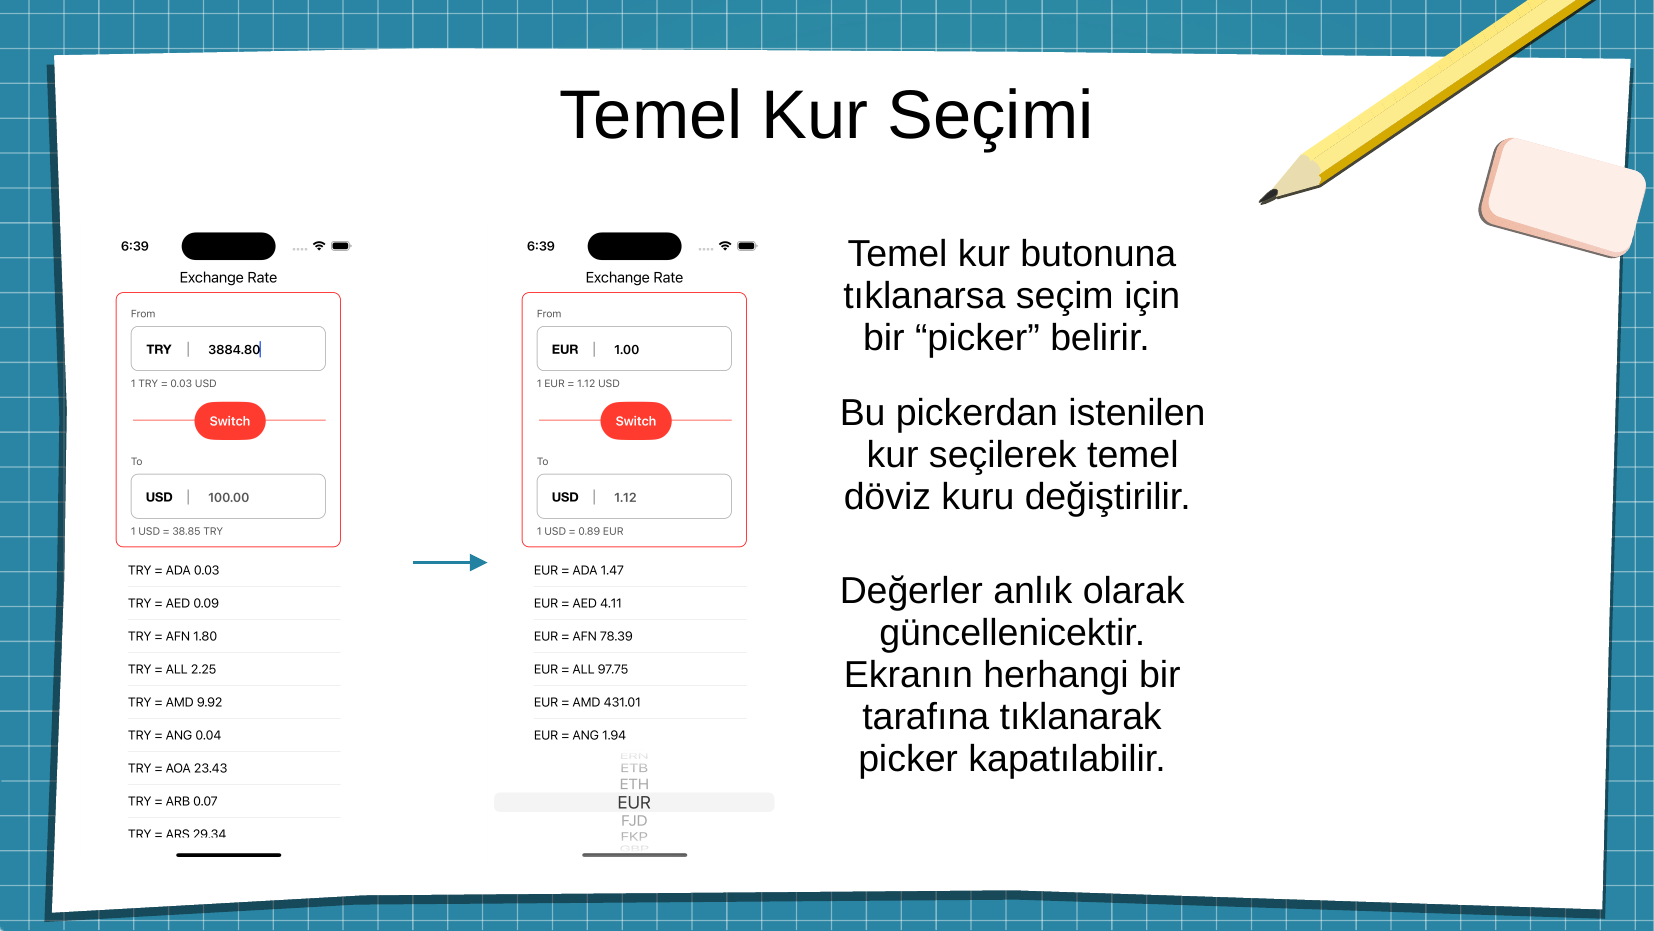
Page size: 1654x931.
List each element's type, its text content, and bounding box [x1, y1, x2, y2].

title Temel Kur Seçimi [82, 37, 1571, 193]
text_box Değerler anlık olarak güncellenicektir. Ekranın herhangi bir tarafına tıklanarak picker kapatılabilir. [825, 562, 1238, 788]
text_box Bu pickerdan istenilen kur seçilerek temel döviz kuru değiştirilir. [825, 384, 1238, 526]
text_box Temel kur butonuna tıklanarsa seçim için bir “picker” belirir. [828, 225, 1201, 366]
picture [81, 224, 376, 863]
picture [487, 224, 782, 863]
